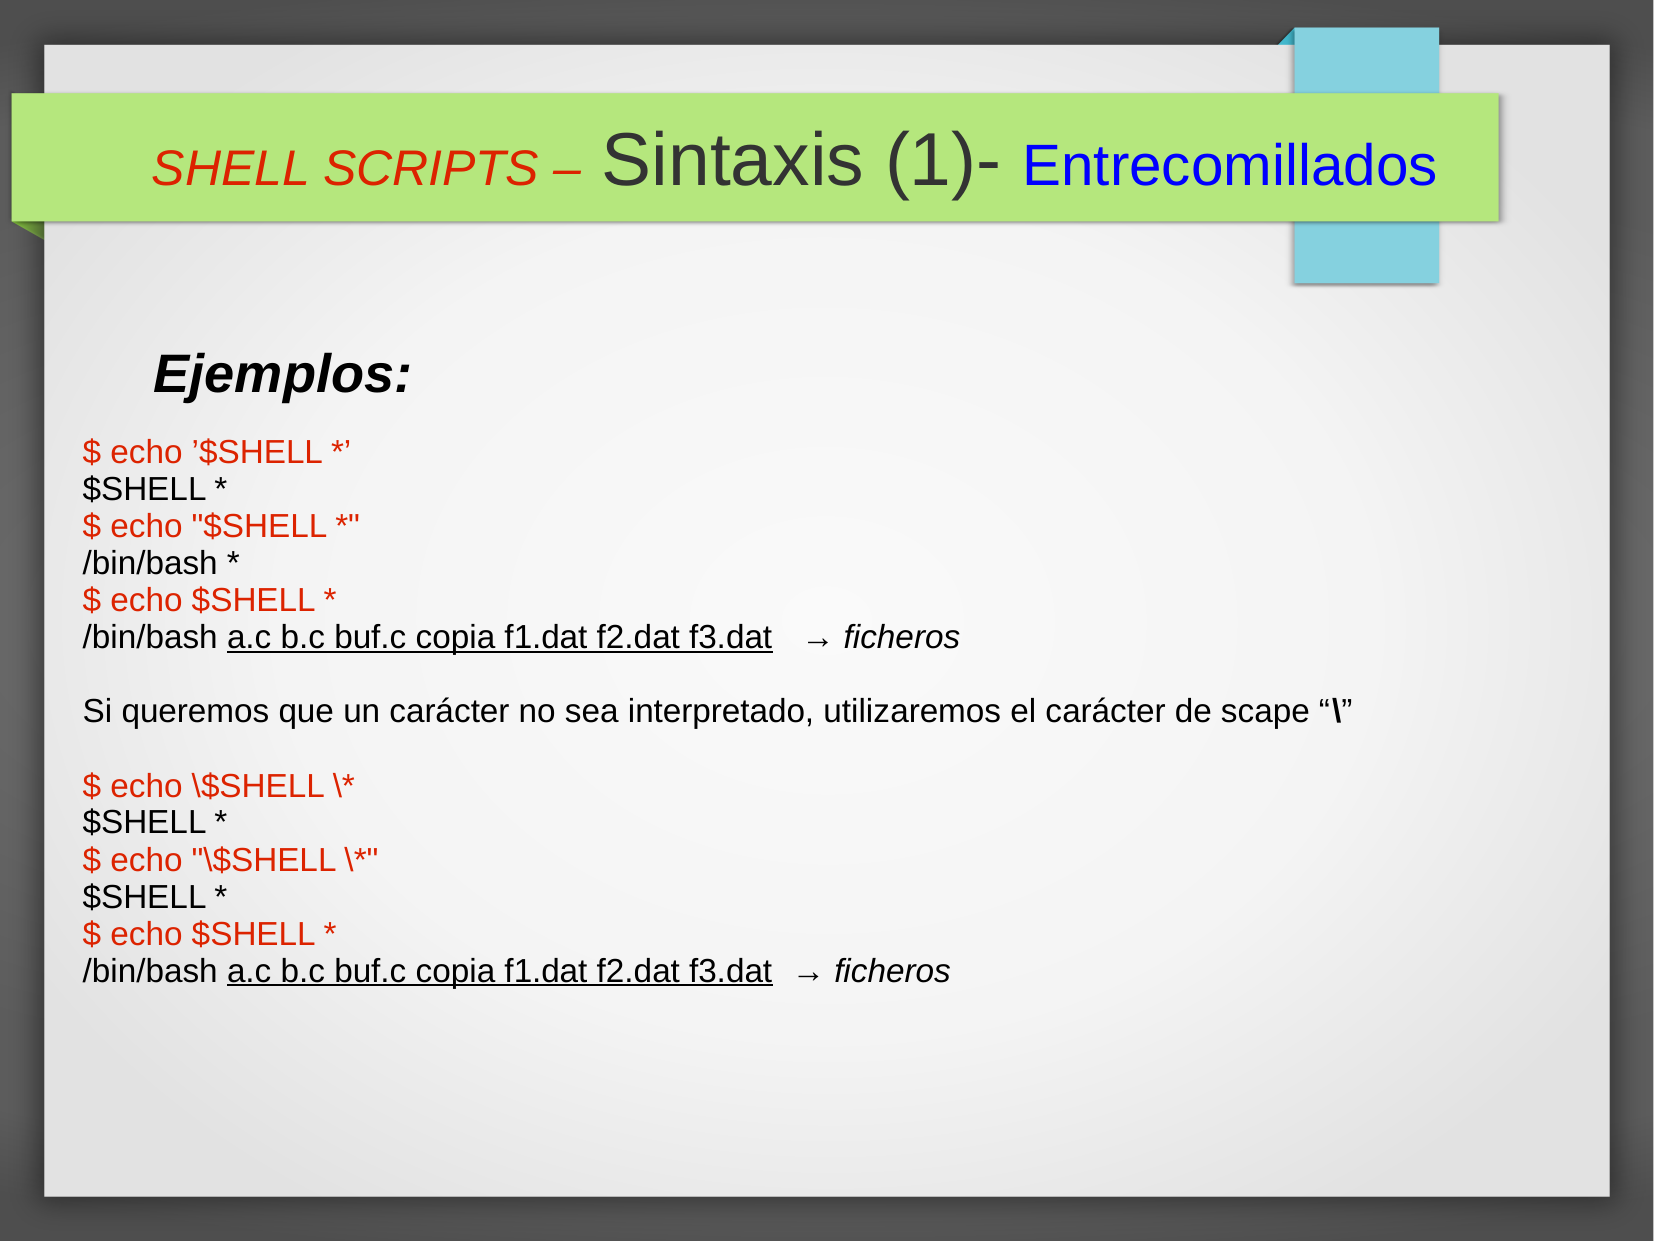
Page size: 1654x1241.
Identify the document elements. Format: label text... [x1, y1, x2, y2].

list Ejemplos: $ echo ’$SHELL *’ $SHELL * $ echo "$SHELL *" /bin/bash * $ echo $SHELL * /bin/bash a.c b.c buf.c copia f1.dat f2.dat f3.dat → ficheros Si queremos que un carácter no sea interpretado, utilizaremos el carácter de scape “\” $ echo \$SHELL \* $SHELL * $ echo "\$SHELL \*" $SHELL * $ echo $SHELL * /bin/bash a.c b.c buf.c copia f1.dat f2.dat f3.dat → ficheros [82, 343, 1538, 1063]
picture [0, 0, 1654, 1241]
title SHELL SCRIPTS – Sintaxis (1)- Entrecomillados [23, 106, 1583, 213]
